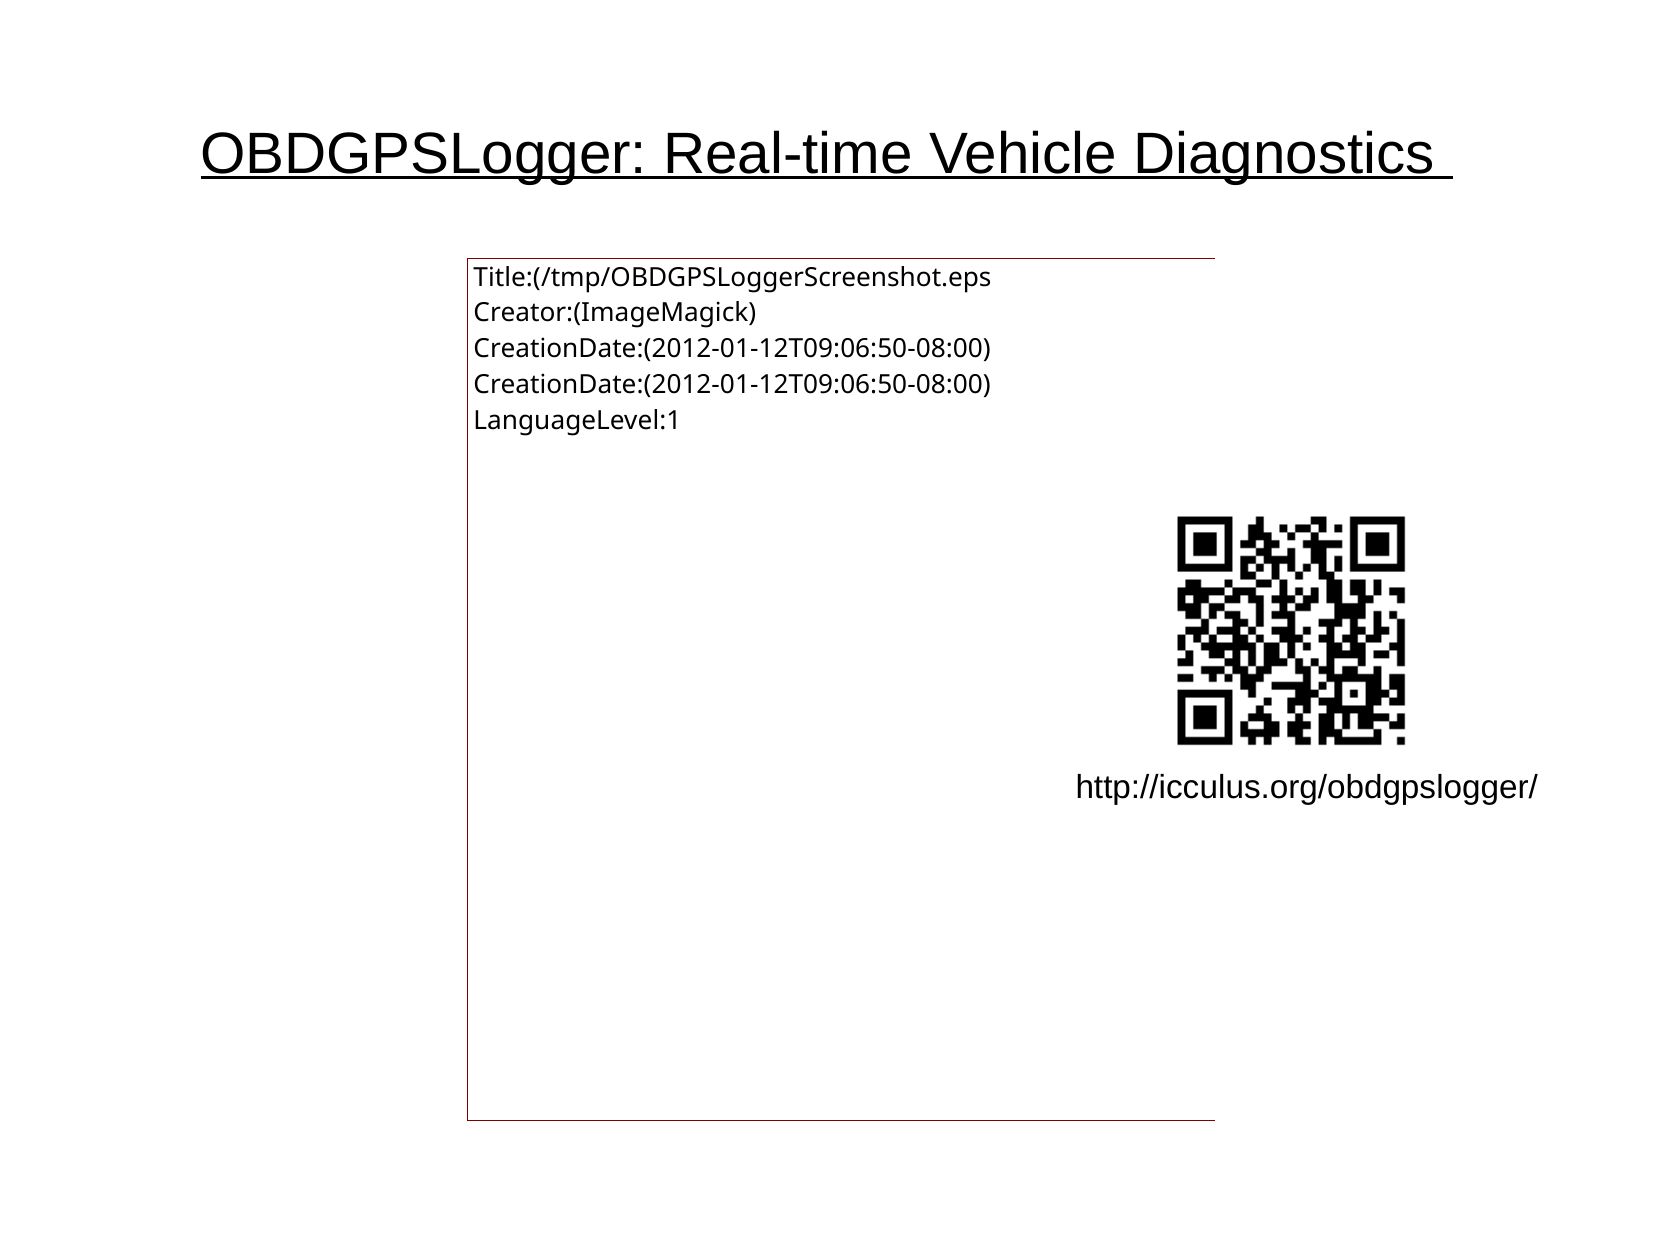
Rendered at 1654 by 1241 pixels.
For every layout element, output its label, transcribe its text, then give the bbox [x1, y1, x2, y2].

picture [465, 256, 1413, 1121]
title OBDGPSLogger: Real-time Vehicle Diagnostics [82, 49, 1571, 257]
text_box http://icculus.org/obdgpslogger/ [1060, 761, 1555, 832]
